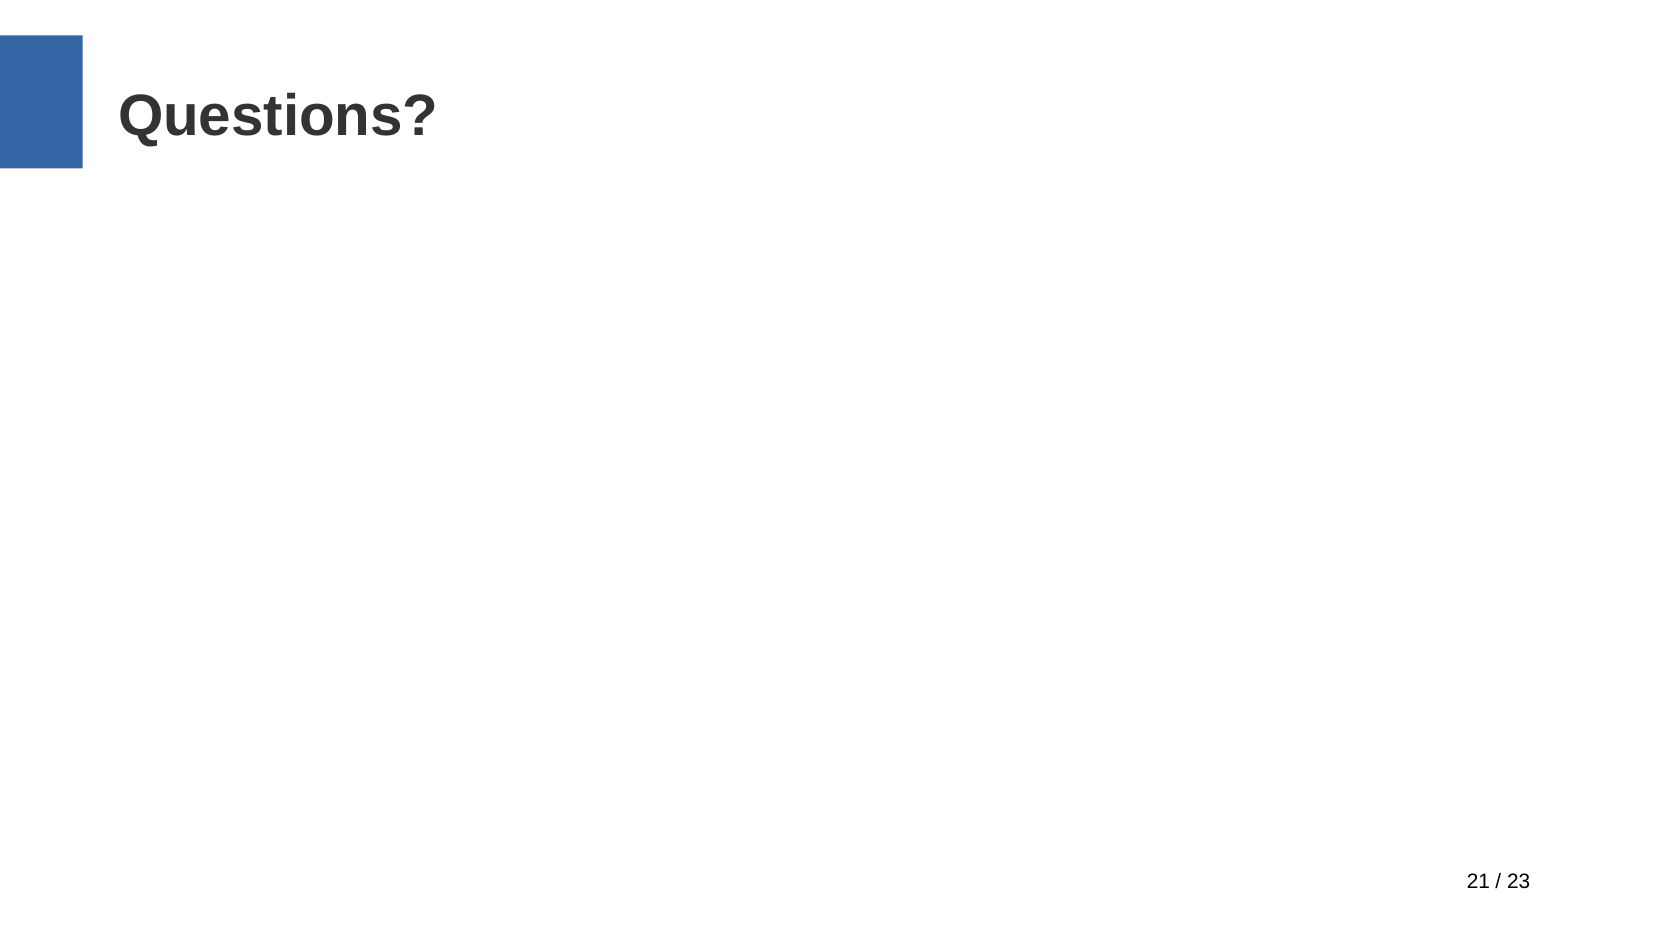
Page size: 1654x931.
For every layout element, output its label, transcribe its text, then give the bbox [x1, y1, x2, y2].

title Questions? [118, 37, 1571, 193]
